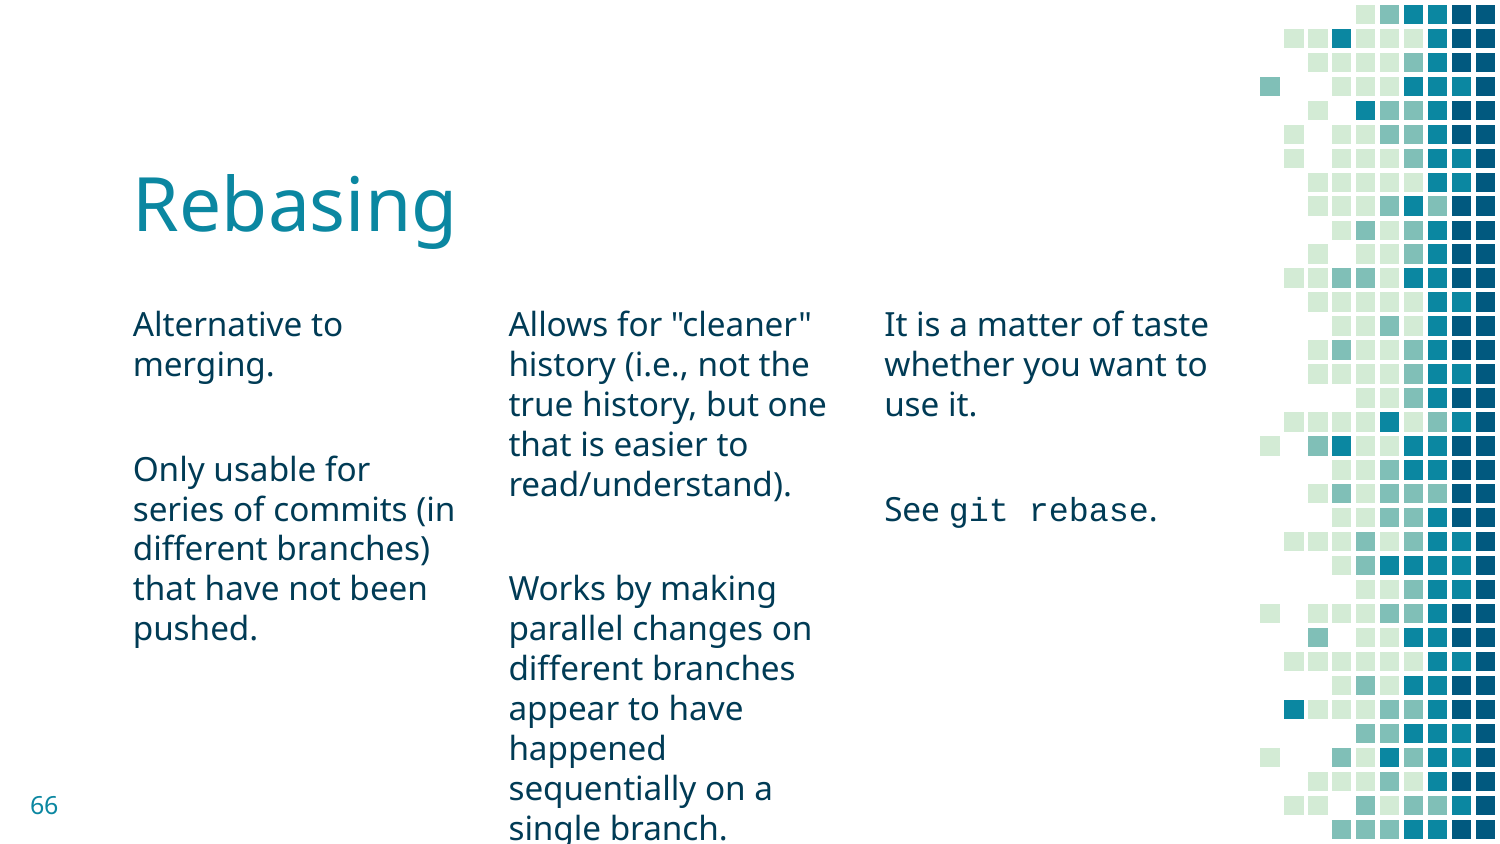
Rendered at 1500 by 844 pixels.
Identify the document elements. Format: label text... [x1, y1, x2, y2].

slide_number <number> [15, 774, 105, 839]
title Rebasing [117, 121, 1227, 262]
list It is a matter of taste whether you want to use it. See git rebase. [869, 287, 1227, 796]
list Alternative to merging. Only usable for series of commits (in different branches) that have not been pushed. [117, 287, 476, 796]
list Allows for "cleaner" history (i.e., not the true history, but one that is easier to read/understand). Works by making parallel changes on different branches appear to have happened sequentially on a single branch. [493, 287, 852, 796]
